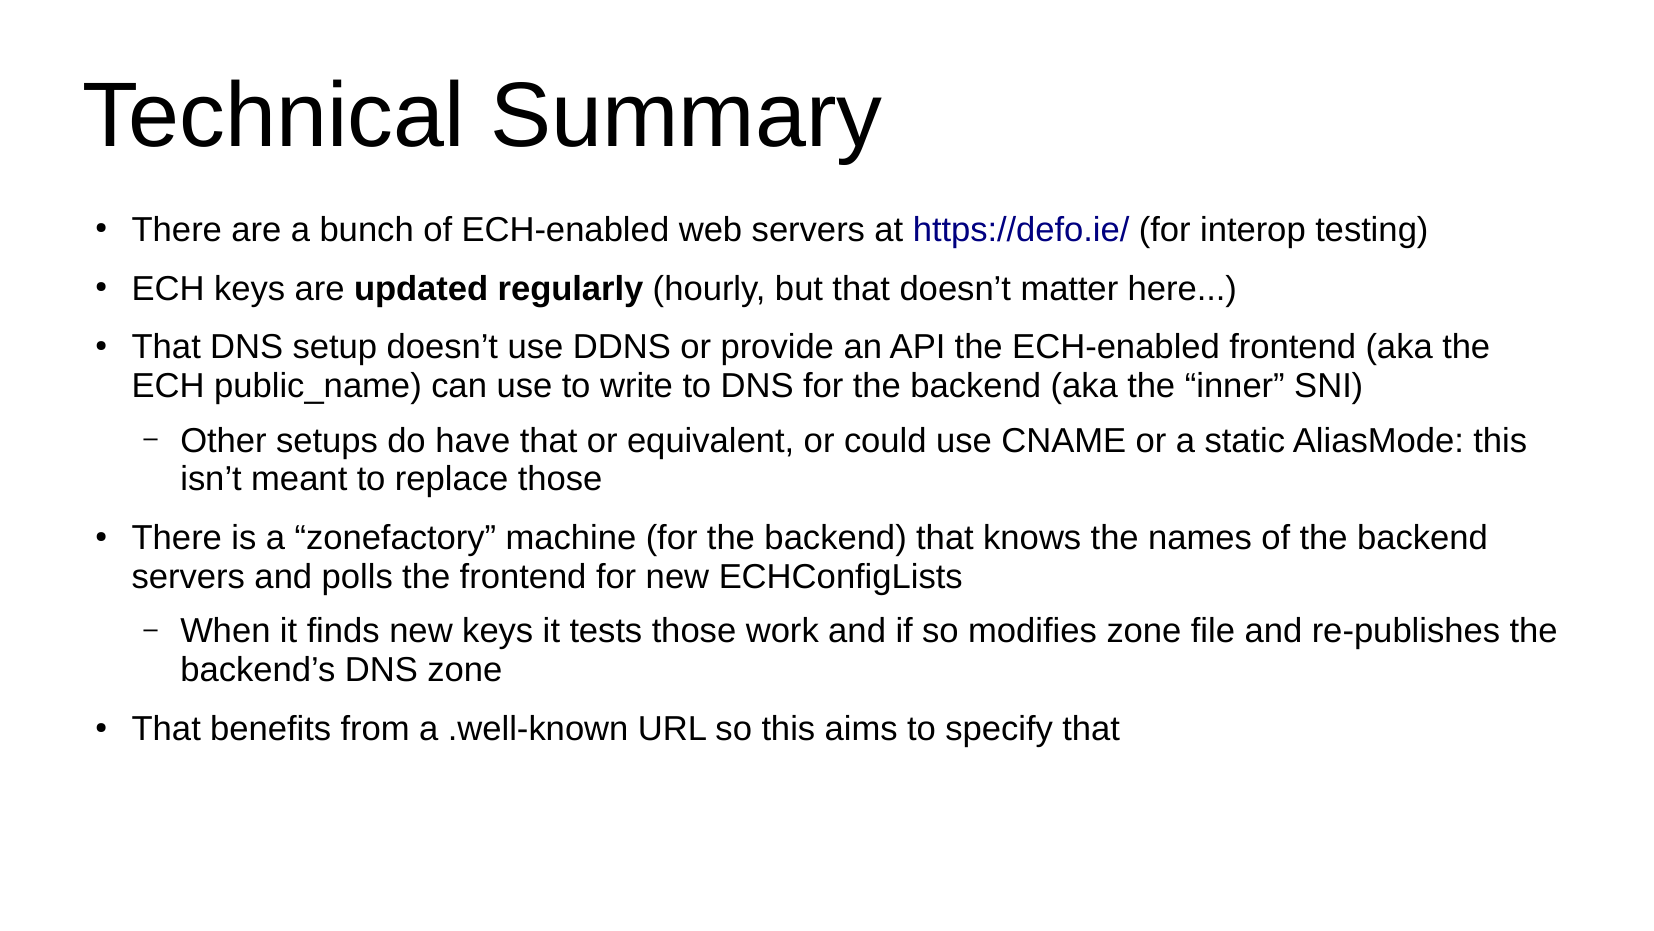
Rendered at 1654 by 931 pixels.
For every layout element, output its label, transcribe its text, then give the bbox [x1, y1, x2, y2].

list There are a bunch of ECH-enabled web servers at https://defo.ie/ (for interop testing) ECH keys are updated regularly (hourly, but that doesn’t matter here...) That DNS setup doesn’t use DDNS or provide an API the ECH-enabled frontend (aka the ECH public_name) can use to write to DNS for the backend (aka the “inner” SNI) Other setups do have that or equivalent, or could use CNAME or a static AliasMode: this isn’t meant to replace those There is a “zonefactory” machine (for the backend) that knows the names of the backend servers and polls the frontend for new ECHConfigLists When it finds new keys it tests those work and if so modifies zone file and re-publishes the backend’s DNS zone That benefits from a .well-known URL so this aims to specify that [82, 210, 1571, 750]
title Technical Summary [82, 37, 1571, 193]
